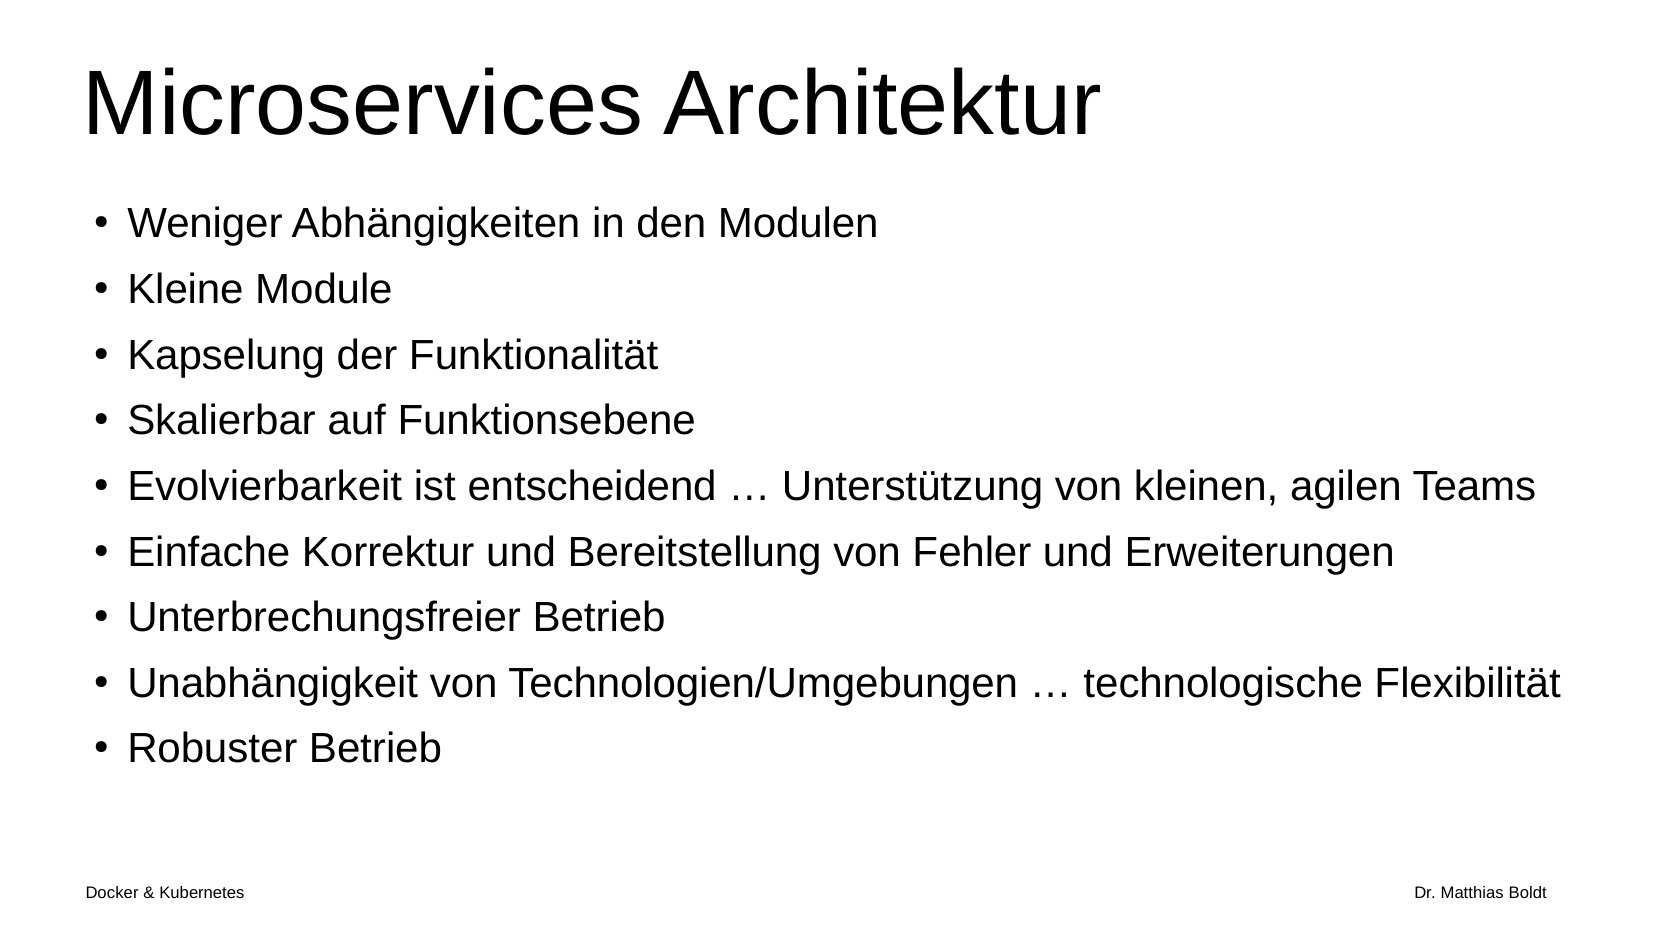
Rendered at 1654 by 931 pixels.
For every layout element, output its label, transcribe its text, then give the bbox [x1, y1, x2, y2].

text_box Docker & Kubernetes Dr. Matthias Boldt [70, 875, 1563, 910]
list Weniger Abhängigkeiten in den Modulen Kleine Module Kapselung der Funktionalität Skalierbar auf Funktionsebene Evolvierbarkeit ist entscheidend … Unterstützung von kleinen, agilen Teams Einfache Korrektur und Bereitstellung von Fehler und Erweiterungen Unterbrechungsfreier Betrieb Unabhängigkeit von Technologien/Umgebungen … technologische Flexibilität Robuster Betrieb [82, 199, 1571, 845]
title Microservices Architektur [82, 0, 1619, 206]
